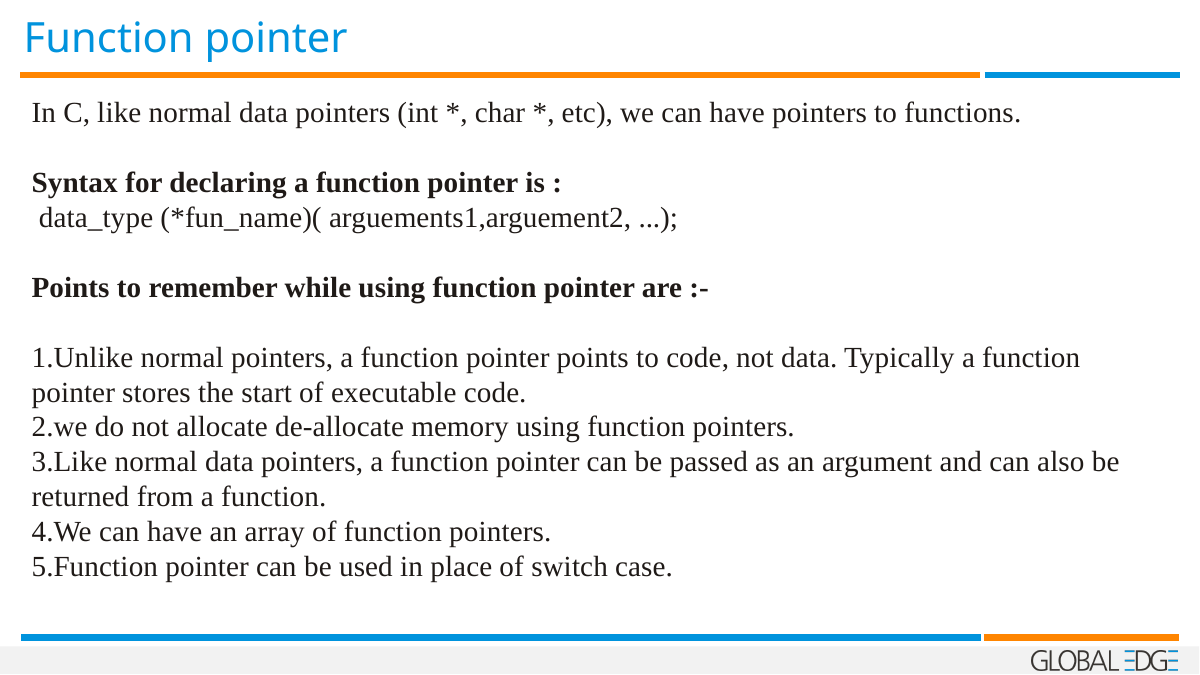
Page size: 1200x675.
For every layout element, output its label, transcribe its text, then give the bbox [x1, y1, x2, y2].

text_box In C, like normal data pointers (int *, char *, etc), we can have pointers to functions. Syntax for declaring a function pointer is : data_type (*fun_name)( arguements1,arguement2, ...); Points to remember while using function pointer are :- 1.Unlike normal pointers, a function pointer points to code, not data. Typically a function pointer stores the start of executable code. 2.we do not allocate de-allocate memory using function pointers. 3.Like normal data pointers, a function pointer can be passed as an argument and can also be returned from a function. 4.We can have an array of function pointers. 5.Function pointer can be used in place of switch case. [20, 87, 1178, 627]
text_box Function pointer [12, 9, 1087, 62]
picture [1031, 650, 1178, 671]
